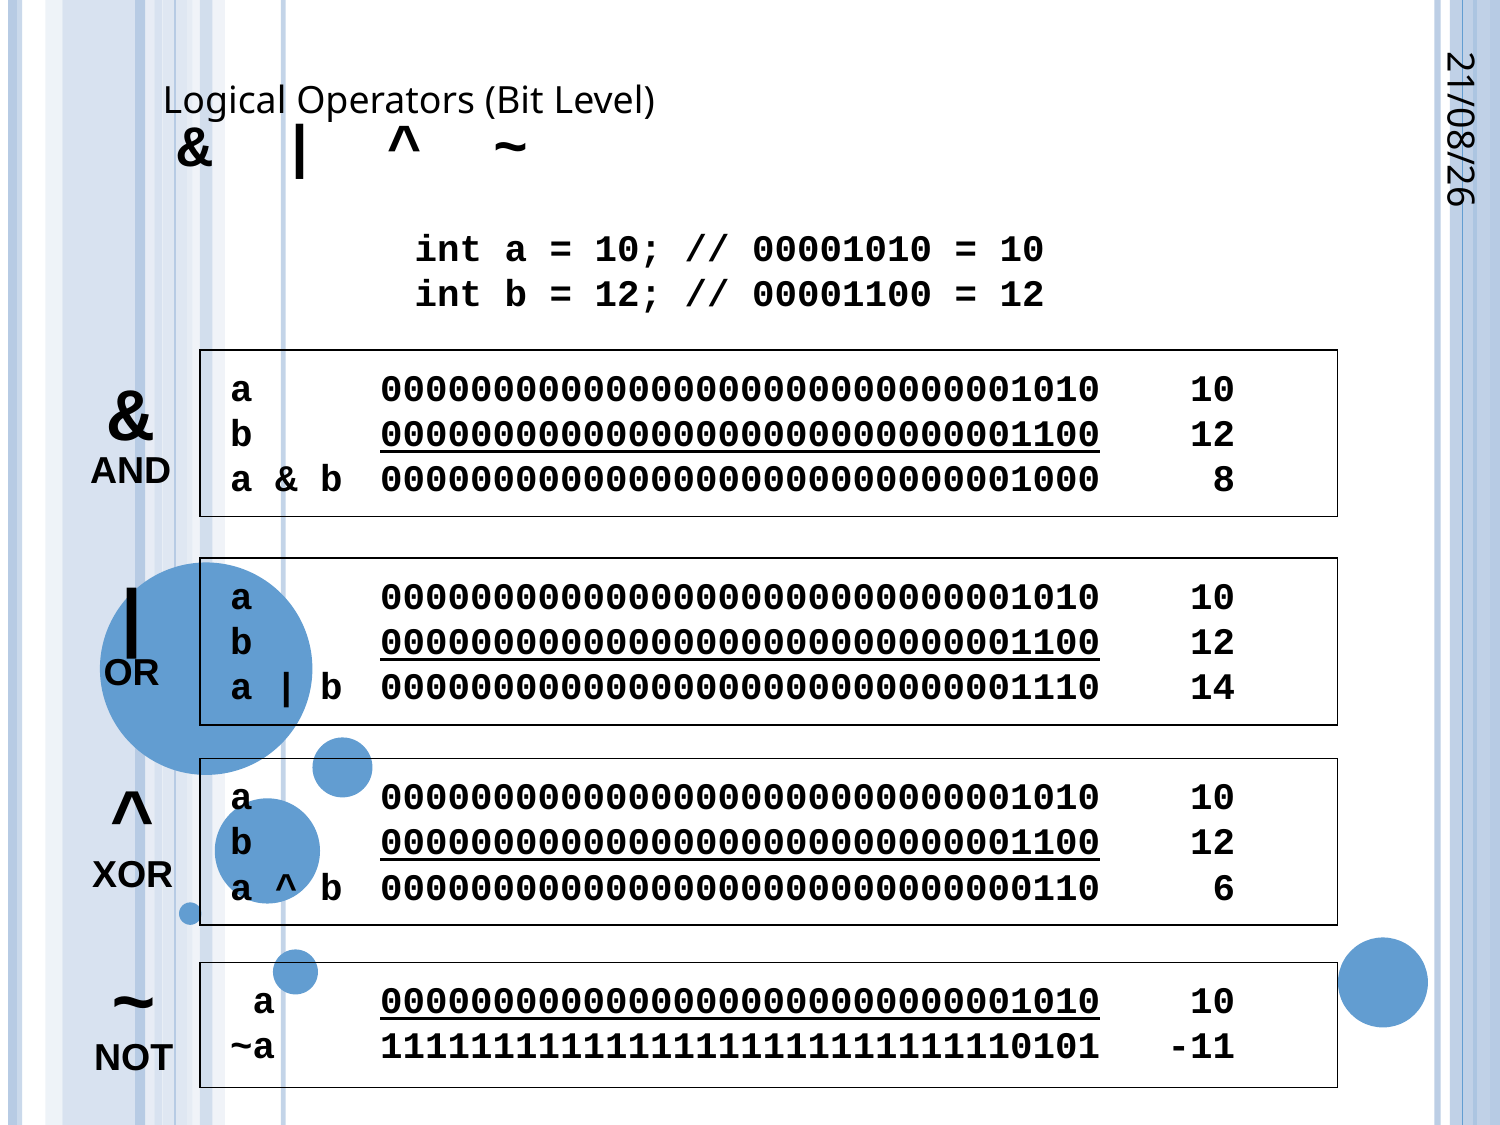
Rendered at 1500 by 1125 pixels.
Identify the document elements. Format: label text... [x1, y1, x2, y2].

text_box a 00000000000000000000000000001010 10 ~a 11111111111111111111111111110101 -11 [199, 962, 1338, 1088]
title Logical Operators (Bit Level) & | ^ ~ [112, 62, 1388, 200]
text_box & AND [75, 374, 187, 499]
list int a = 10; // 00001010 = 10 int b = 12; // 00001100 = 12 [399, 224, 1138, 325]
text_box | OR [88, 576, 175, 701]
text_box ^ XOR [77, 778, 189, 903]
text_box a 00000000000000000000000000001010 10 b 00000000000000000000000000001100 12 a | b 00000000000000000000000000001110 14 [199, 558, 1338, 725]
text_box ~ NOT [79, 962, 189, 1086]
text_box a 00000000000000000000000000001010 10 b 00000000000000000000000000001100 12 a & b 00000000000000000000000000001000 8 [199, 350, 1338, 517]
text_box a 00000000000000000000000000001010 10 b 00000000000000000000000000001100 12 a ^ b 00000000000000000000000000000110 6 [199, 758, 1338, 925]
